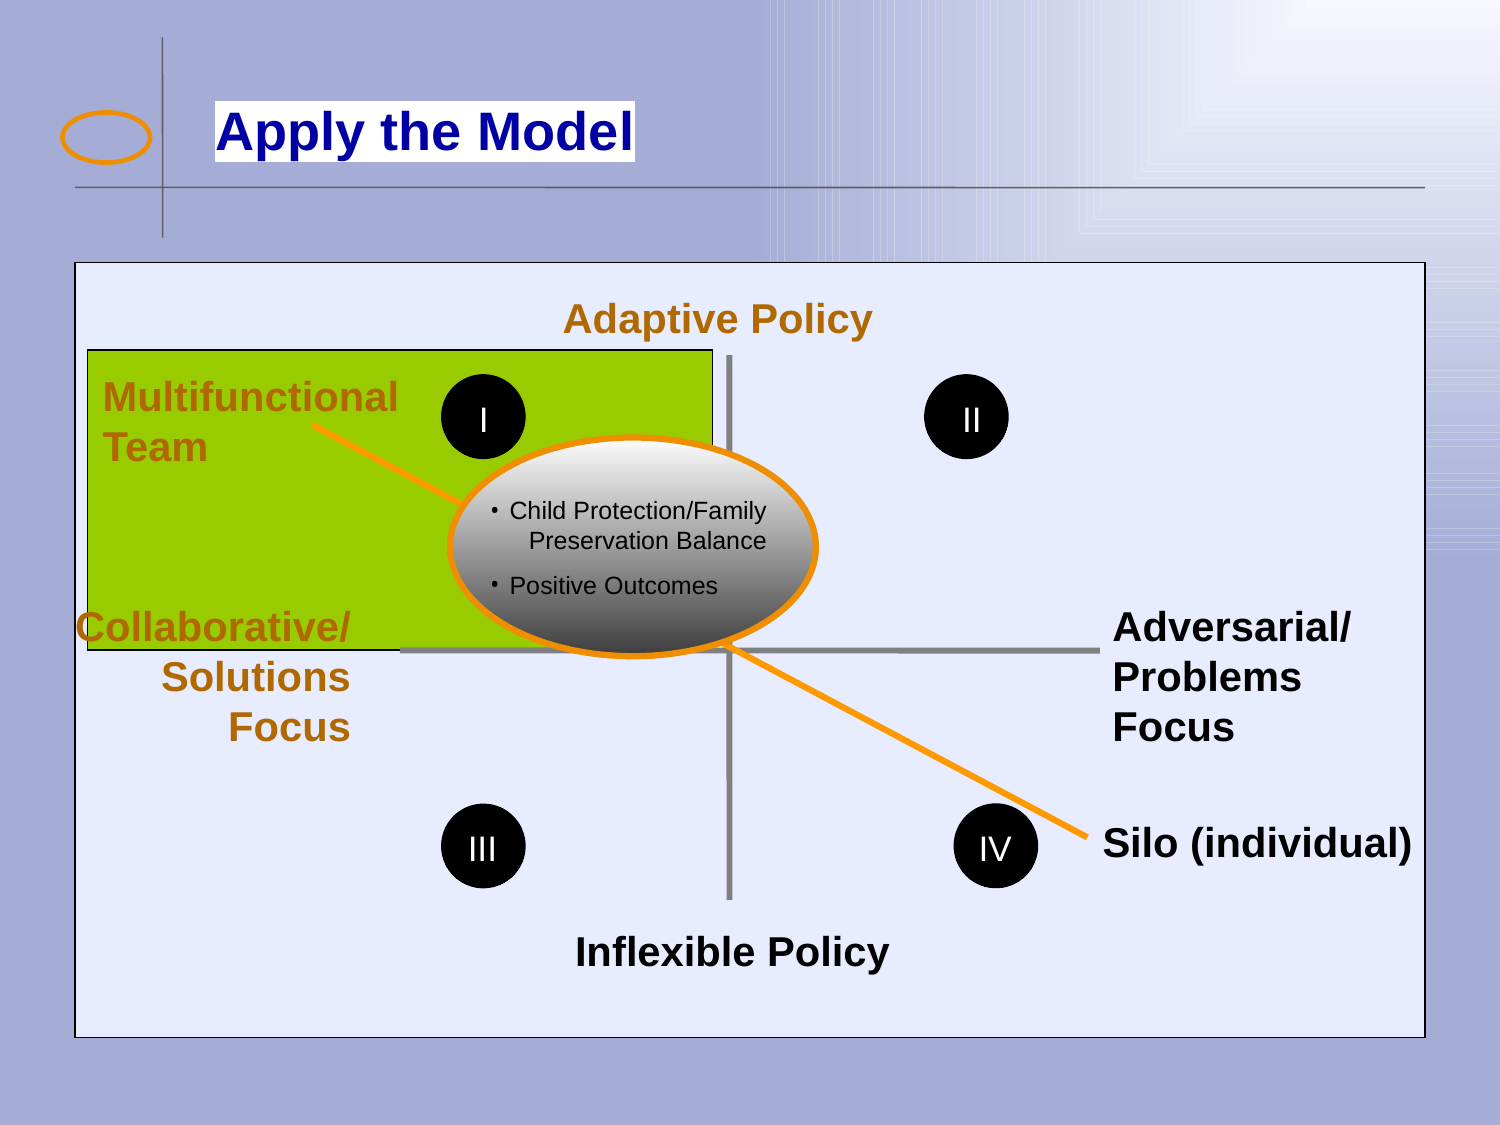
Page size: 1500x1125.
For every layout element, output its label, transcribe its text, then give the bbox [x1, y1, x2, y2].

text_box Adaptive Policy [562, 292, 962, 342]
text_box Child Protection/Family Preservation Balance Positive Outcomes [475, 487, 795, 608]
text_box II [962, 397, 982, 439]
text_box III [468, 826, 497, 869]
text_box Inflexible Policy [575, 925, 963, 975]
text_box Silo (individual) [1087, 808, 1428, 874]
text_box Collaborative/ Solutions Focus [75, 600, 388, 750]
text_box IV [979, 826, 1012, 868]
text_box [75, 262, 1425, 1037]
text_box Adversarial/ Problems Focus [1112, 600, 1425, 750]
title Apply the Model [200, 45, 1426, 213]
text_box I [479, 397, 489, 439]
text_box Multifunctional Team [87, 362, 438, 478]
